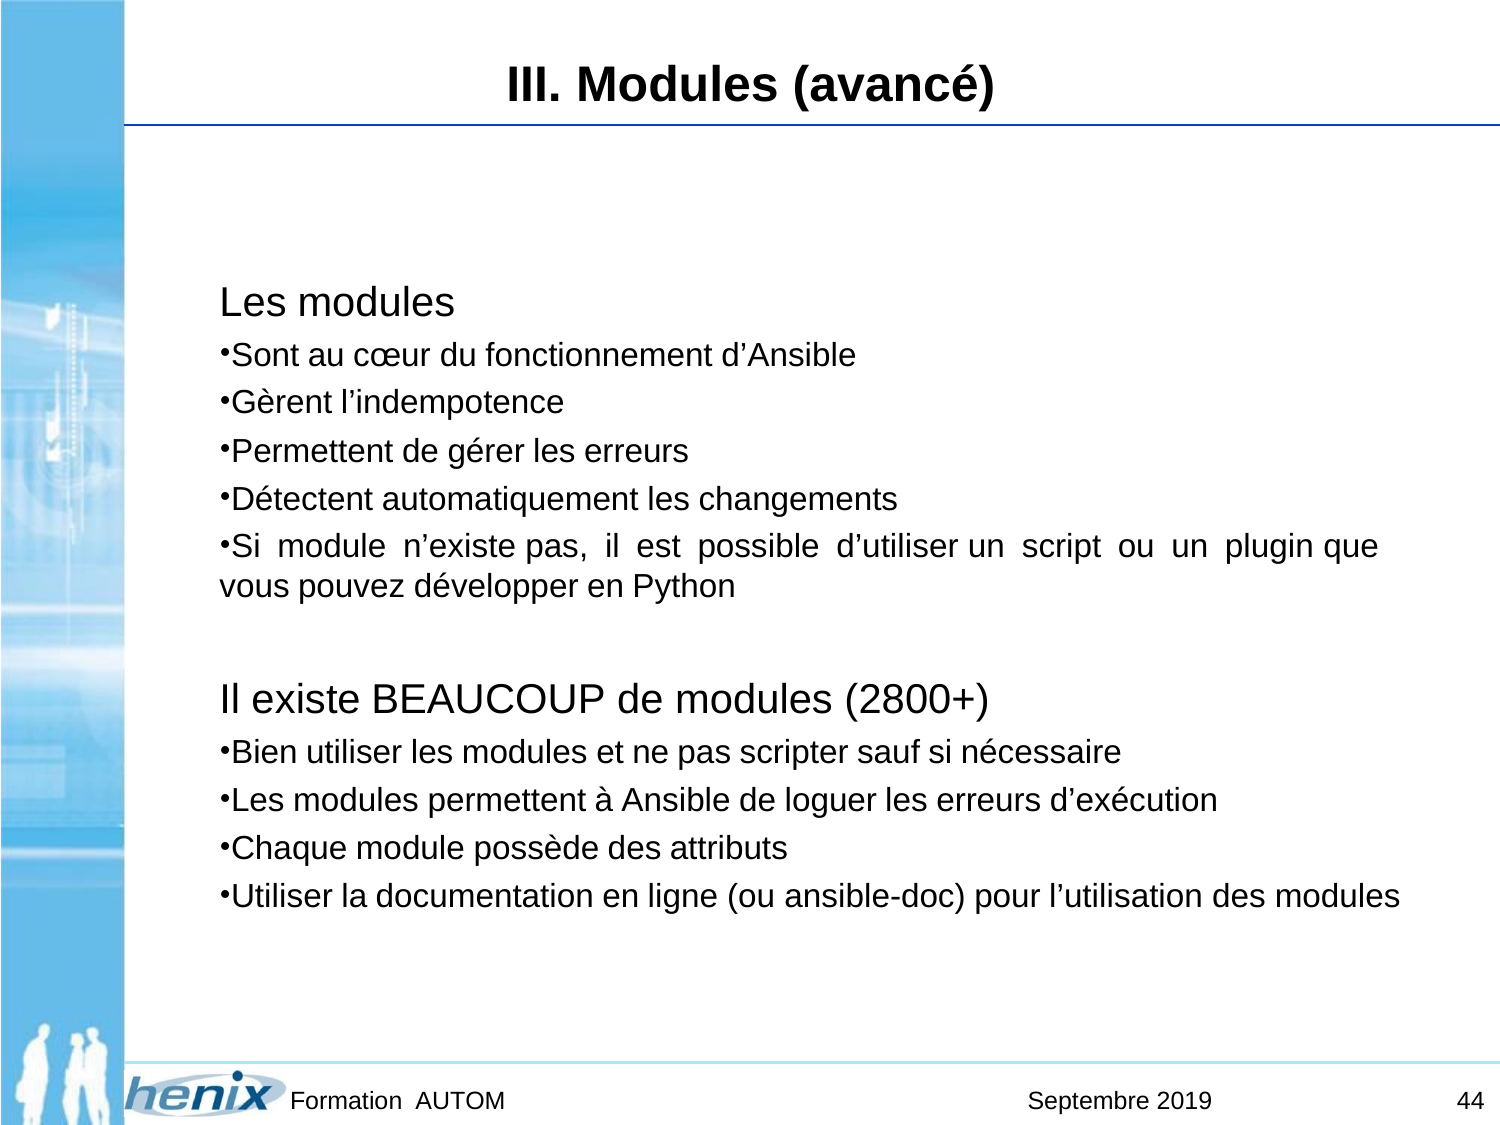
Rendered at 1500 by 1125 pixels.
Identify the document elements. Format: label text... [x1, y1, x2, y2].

text_box Septembre 2019 [1025, 1084, 1241, 1115]
text_box Les modules Sont au cœur du fonctionnement d’Ansible Gèrent l’indempotence Permettent de gérer les erreurs Détectent automatiquement les changements Si module n’existe pas, il est possible d’utiliser un script ou un plugin que vous pouvez développer en Python Il existe BEAUCOUP de modules (2800+) Bien utiliser les modules et ne pas scripter sauf si nécessaire Les modules permettent à Ansible de loguer les erreurs d’exécution Chaque module possède des attributs Utiliser la documentation en ligne (ou ansible-doc) pour l’utilisation des modules [219, 274, 1419, 914]
picture [0, 0, 126, 1125]
text_box Formation AUTOM [288, 1084, 507, 1115]
text_box III. Modules (avancé) [138, 50, 1363, 172]
text_box <numéro> [1452, 1084, 1490, 1115]
text_box [123, 1070, 287, 1117]
